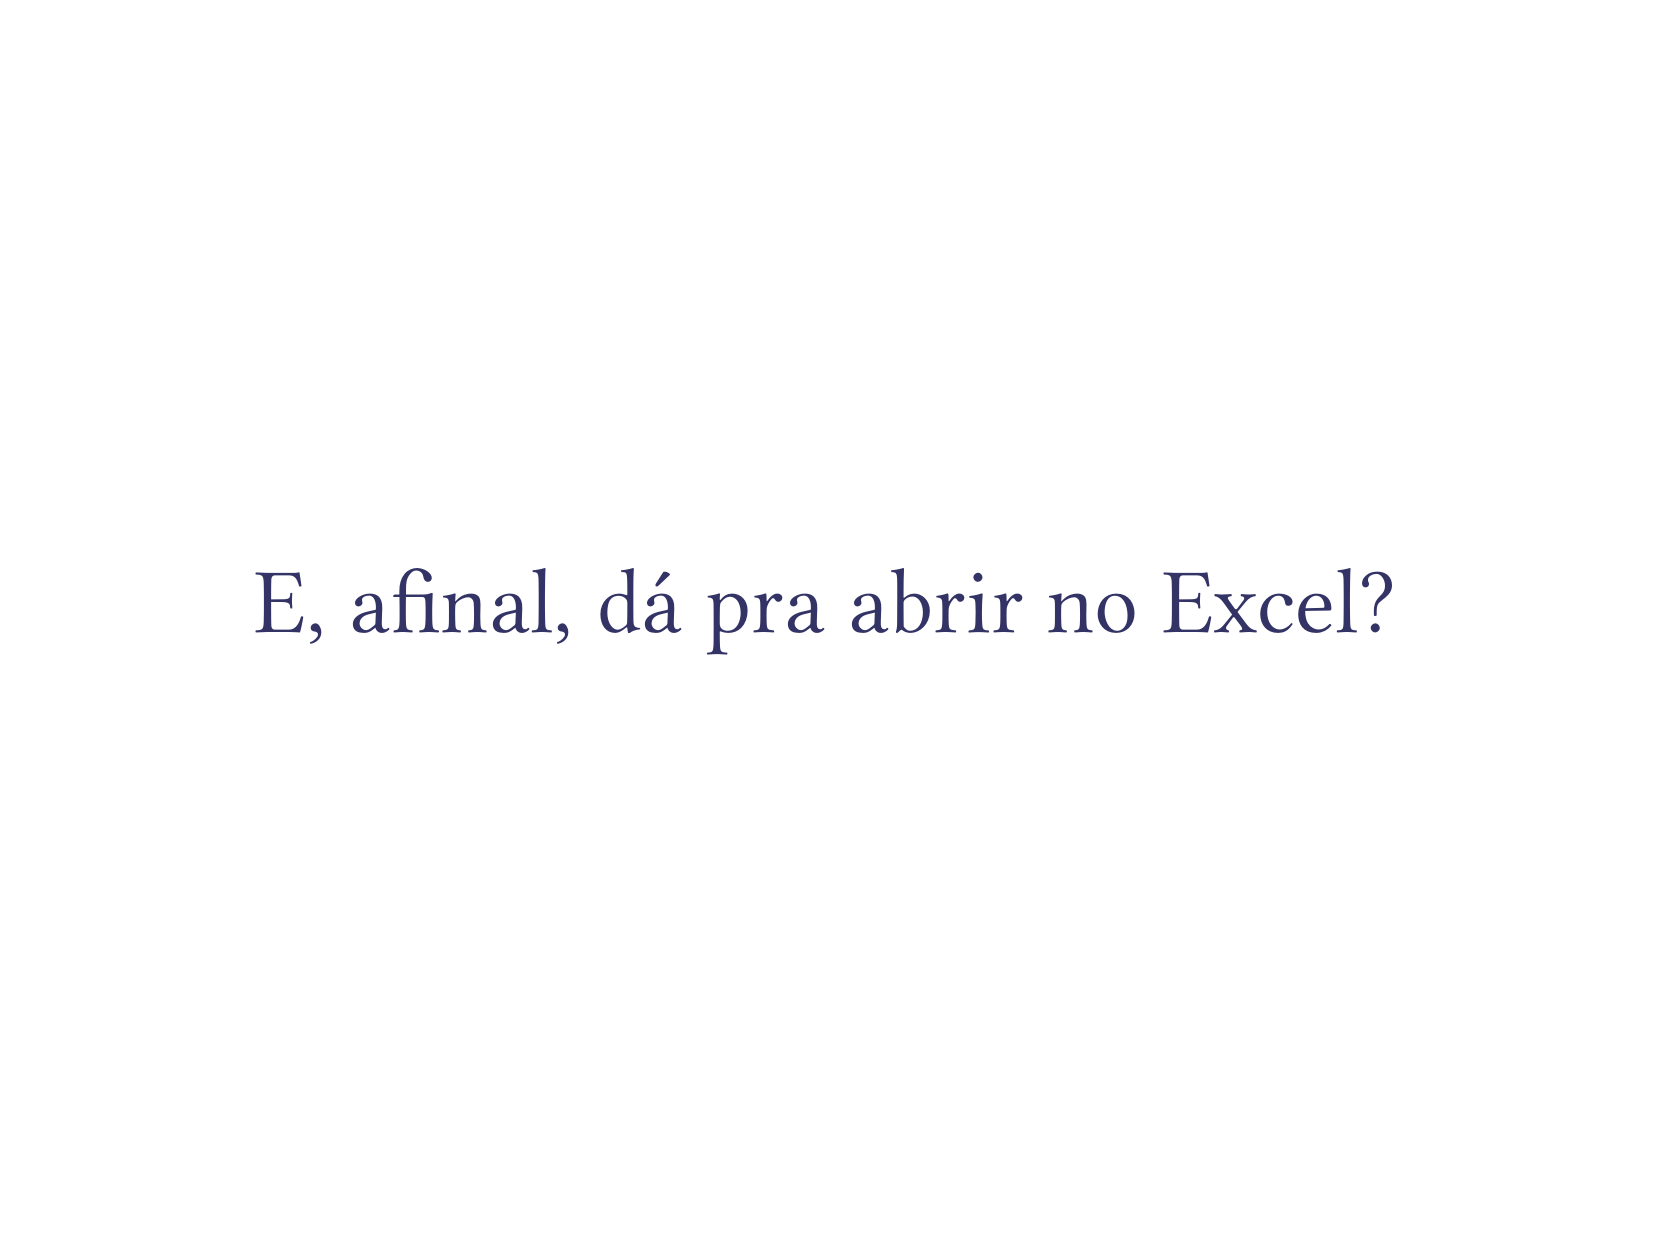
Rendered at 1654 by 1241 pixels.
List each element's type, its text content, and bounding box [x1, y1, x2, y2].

subtitle E, afinal, dá pra abrir no Excel? [82, 49, 1571, 1156]
